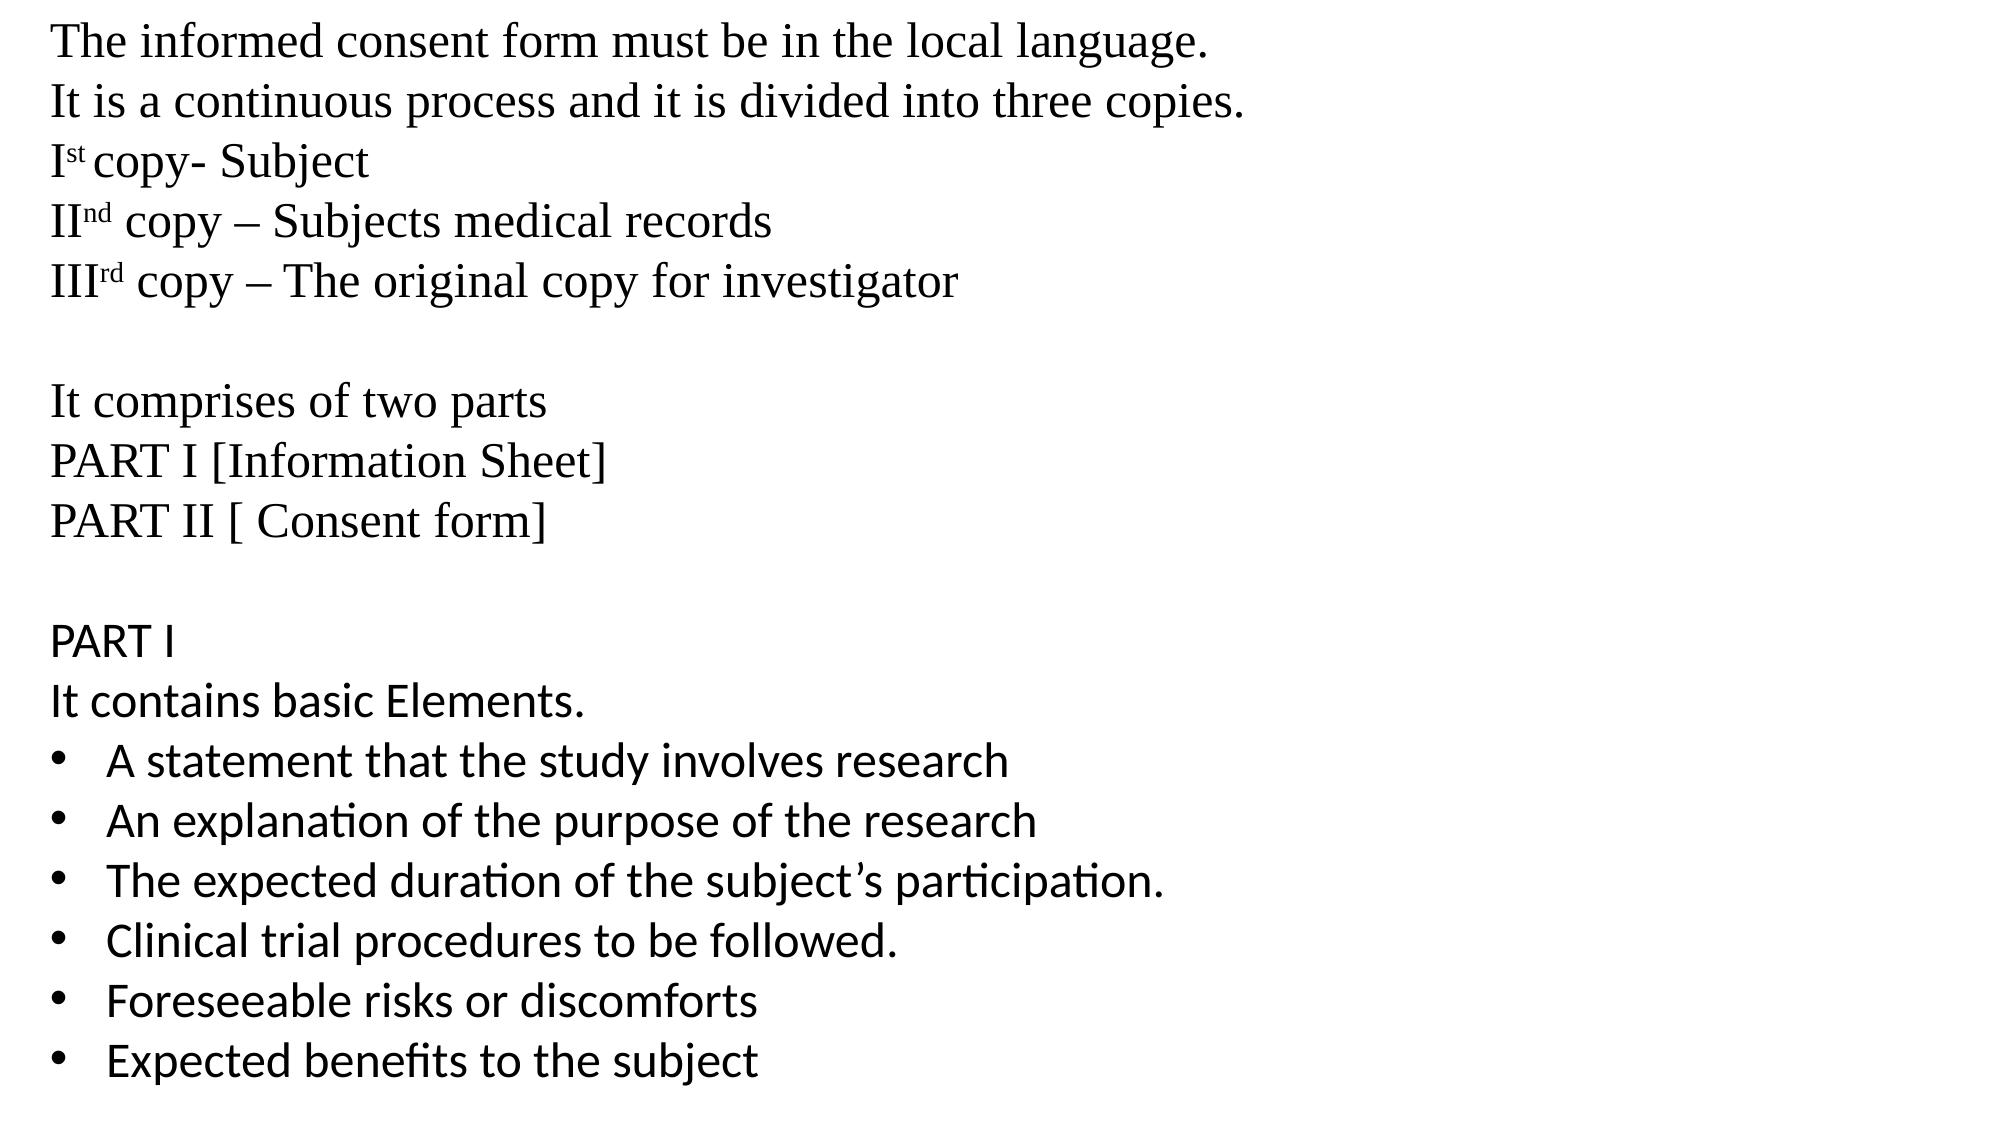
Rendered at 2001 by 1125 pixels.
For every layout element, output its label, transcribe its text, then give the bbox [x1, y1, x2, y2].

text_box The informed consent form must be in the local language. It is a continuous process and it is divided into three copies. Ist copy- Subject IInd copy – Subjects medical records IIIrd copy – The original copy for investigator It comprises of two parts PART I [Information Sheet] PART II [ Consent form] PART I It contains basic Elements. A statement that the study involves research An explanation of the purpose of the research The expected duration of the subject’s participation. Clinical trial procedures to be followed. Foreseeable risks or discomforts Expected benefits to the subject [34, 0, 1930, 1125]
